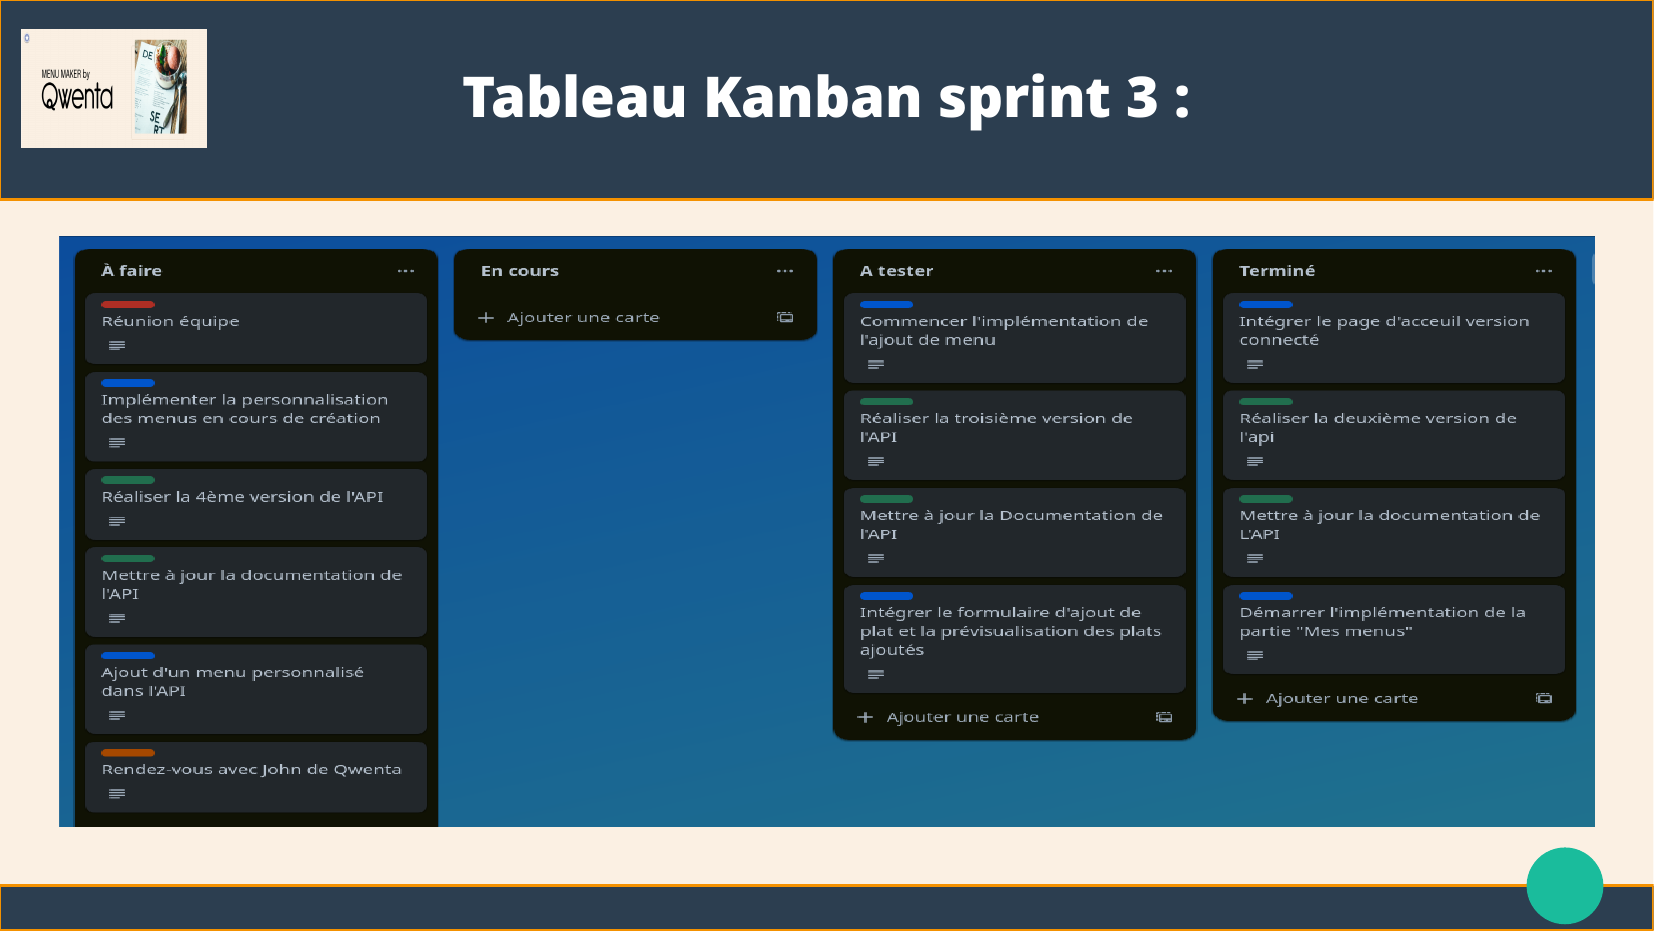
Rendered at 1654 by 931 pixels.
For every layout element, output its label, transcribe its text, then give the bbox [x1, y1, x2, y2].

picture [21, 29, 207, 148]
title Tableau Kanban sprint 3 : [59, 37, 1595, 155]
picture [59, 236, 1595, 827]
